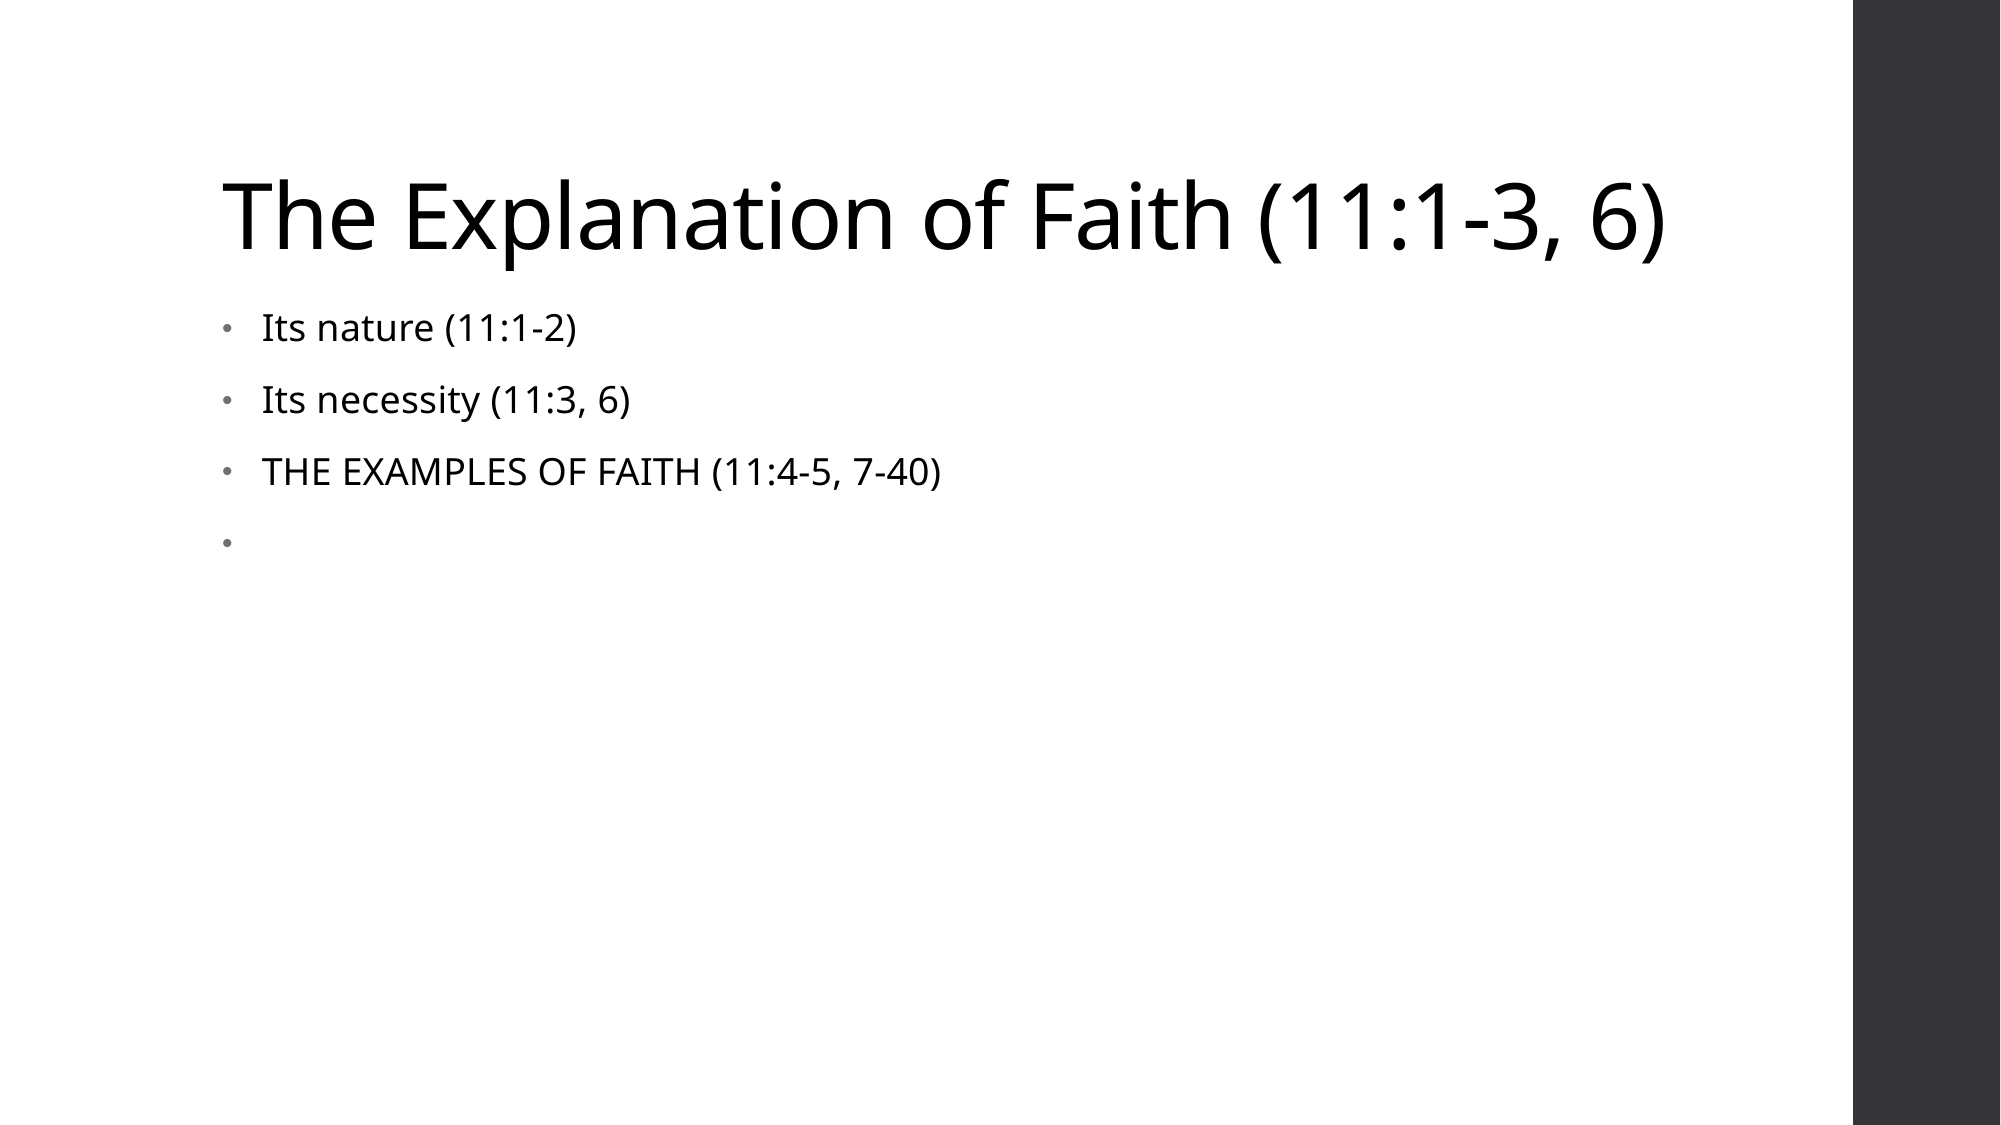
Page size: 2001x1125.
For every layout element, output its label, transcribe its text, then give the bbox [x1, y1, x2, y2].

list Its nature (11:1-2) Its necessity (11:3, 6) THE EXAMPLES OF FAITH (11:4-5, 7-40) [206, 299, 1617, 1014]
title The Explanation of Faith (11:1-3, 6) [206, 60, 1797, 278]
